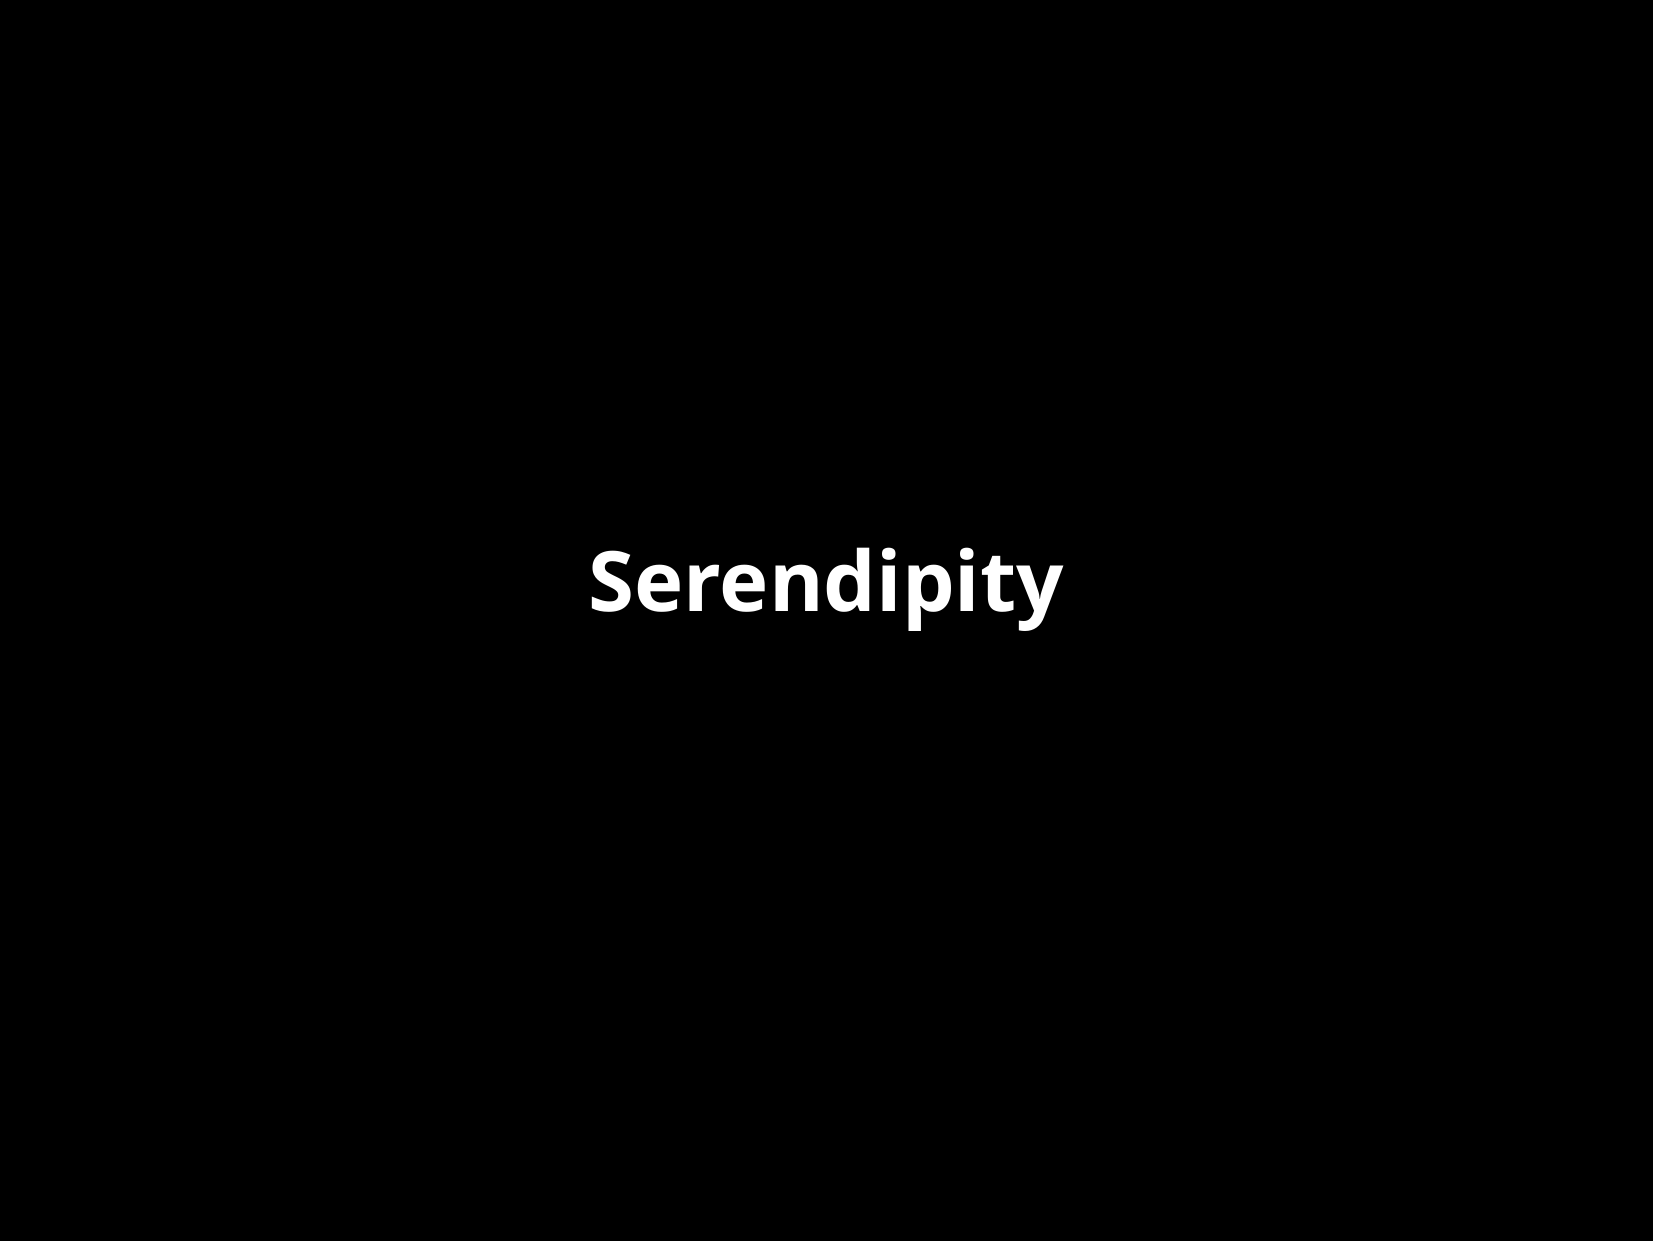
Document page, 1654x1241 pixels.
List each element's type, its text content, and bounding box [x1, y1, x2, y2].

subtitle Serendipity [82, 49, 1571, 1109]
